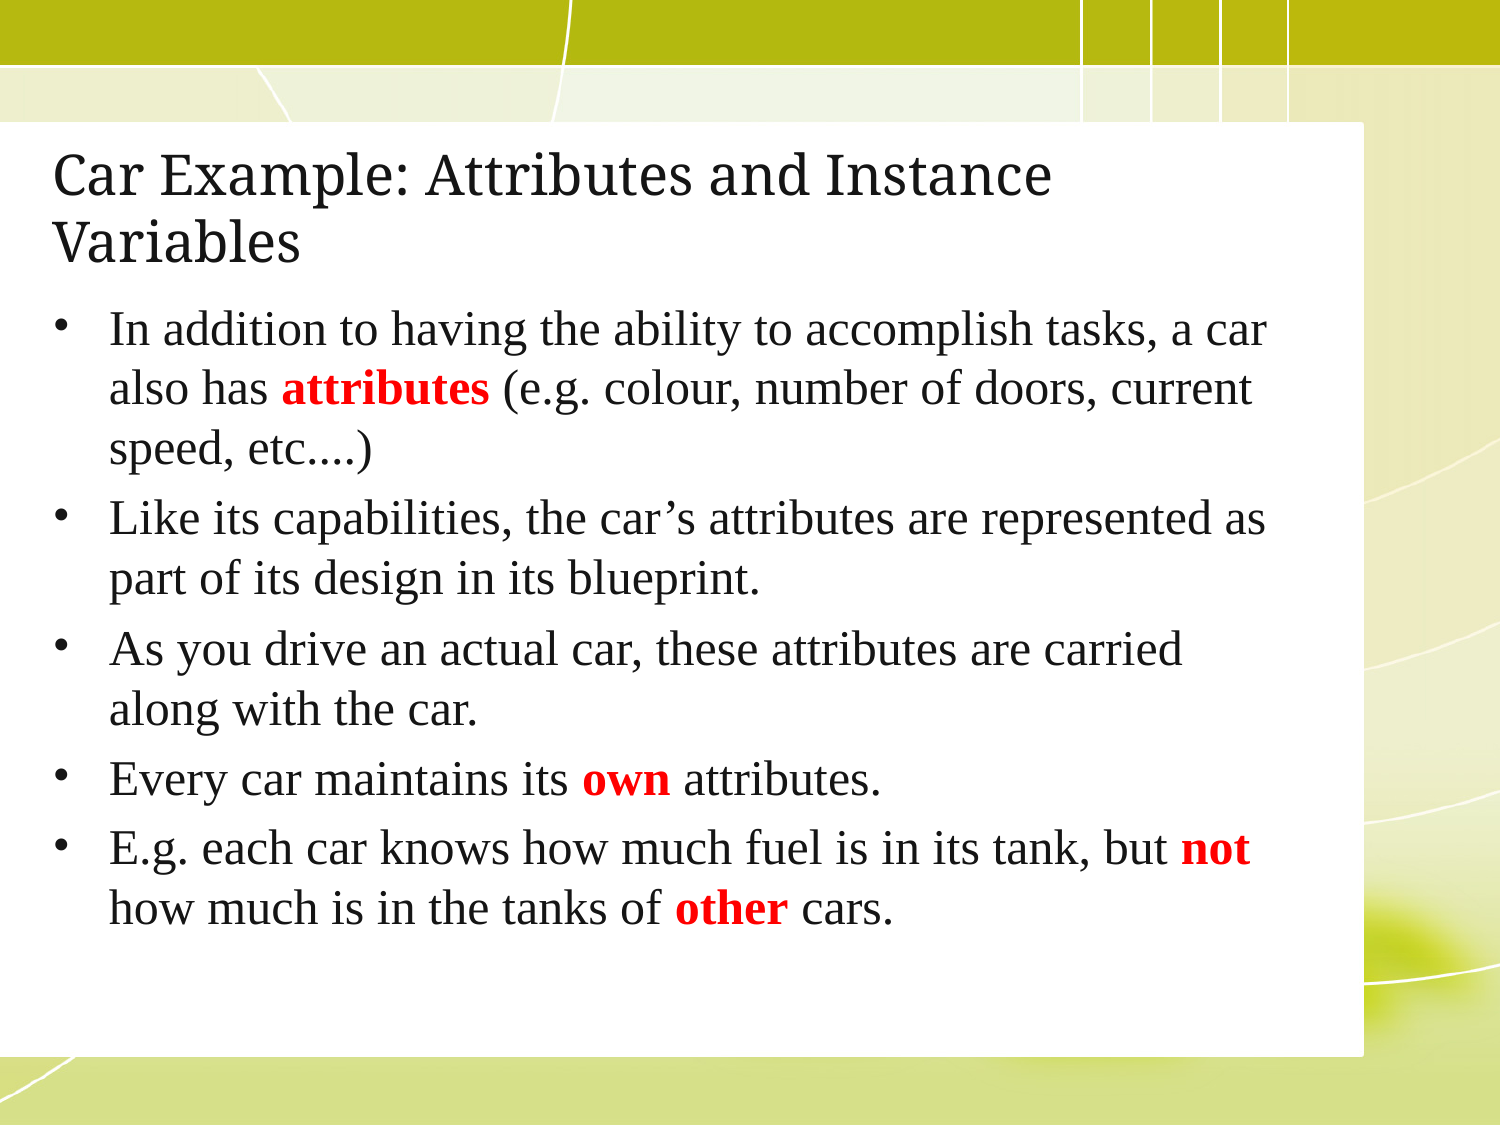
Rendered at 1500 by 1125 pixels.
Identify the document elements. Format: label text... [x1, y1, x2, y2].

list In addition to having the ability to accomplish tasks, a car also has attributes (e.g. colour, number of doors, current speed, etc....) Like its capabilities, the car’s attributes are represented as part of its design in its blueprint. As you drive an actual car, these attributes are carried along with the car. Every car maintains its own attributes. E.g. each car knows how much fuel is in its tank, but not how much is in the tanks of other cars. [37, 287, 1288, 963]
title Car Example: Attributes and Instance Variables [37, 137, 1288, 275]
picture [0, 0, 1500, 1125]
